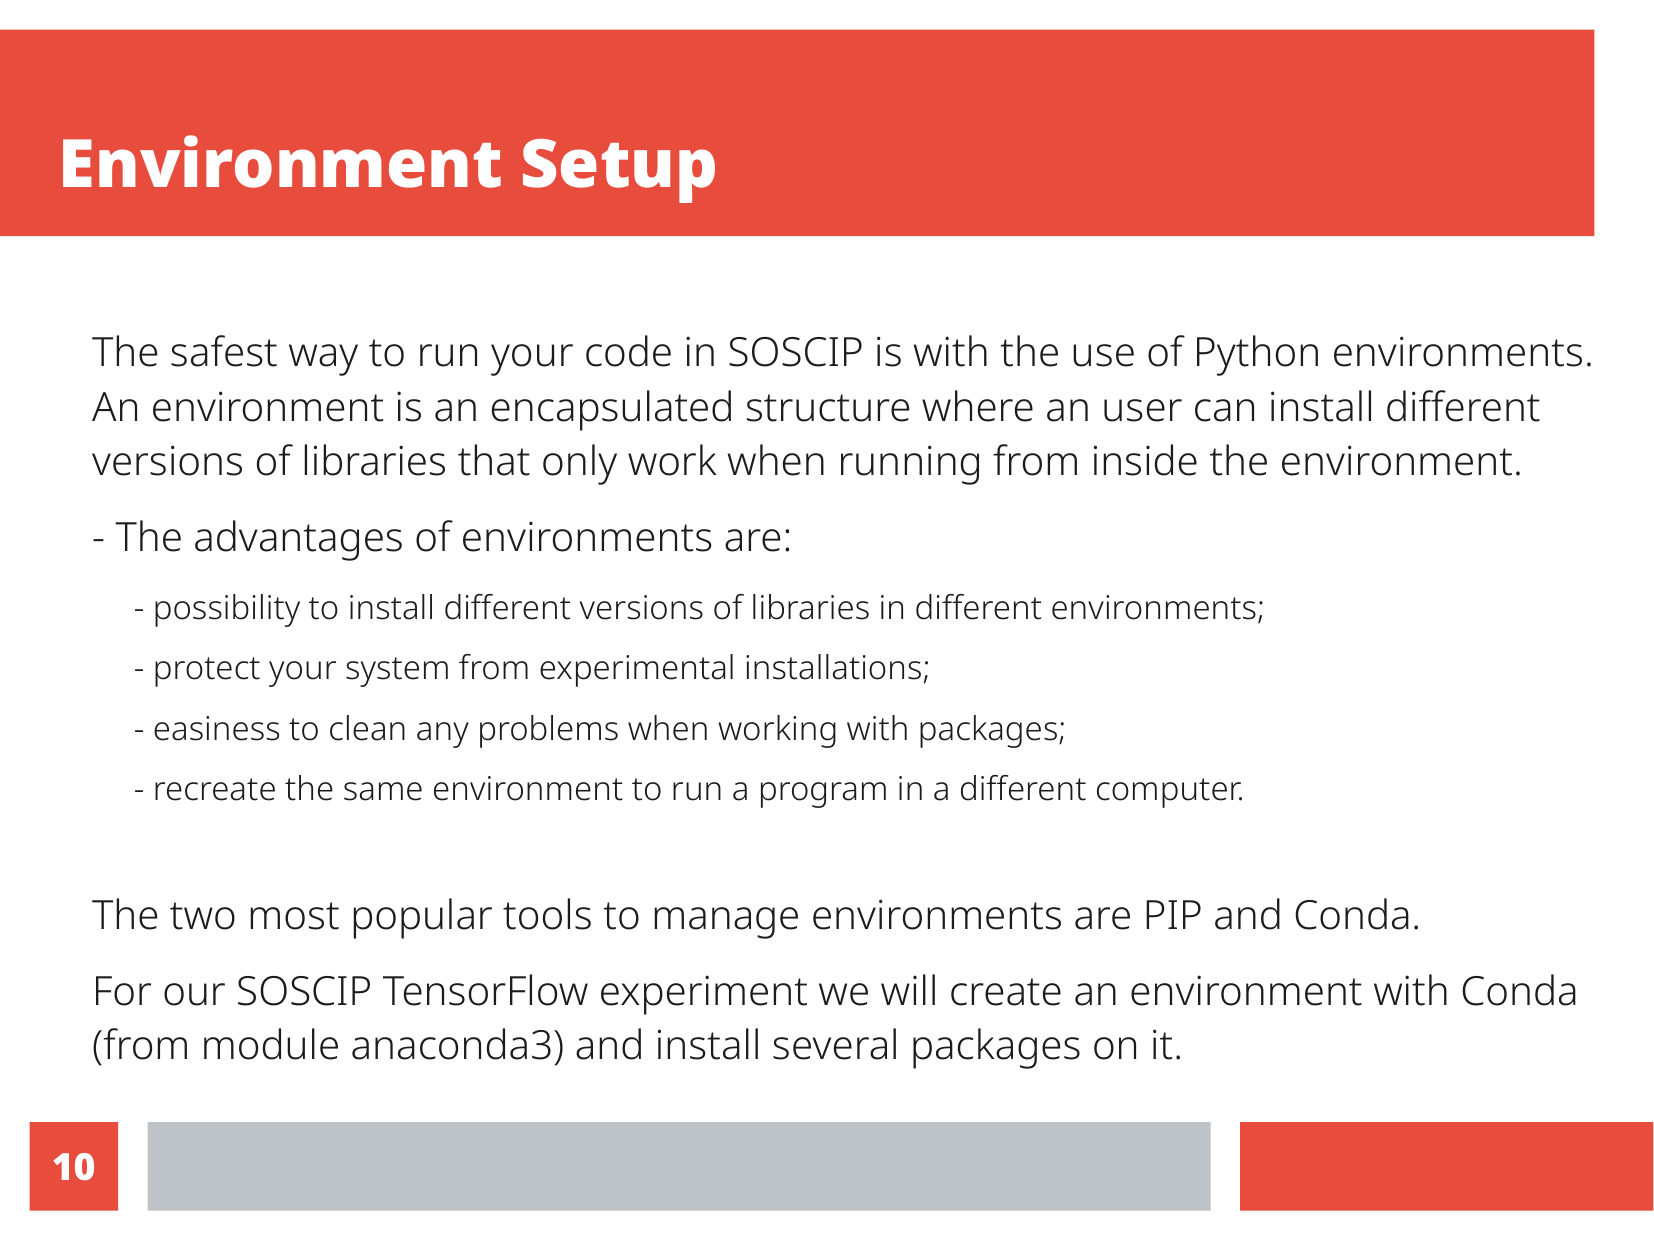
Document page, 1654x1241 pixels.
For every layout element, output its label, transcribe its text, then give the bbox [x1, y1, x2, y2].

list The safest way to run your code in SOSCIP is with the use of Python environments. An environment is an encapsulated structure where an user can install different versions of libraries that only work when running from inside the environment. - The advantages of environments are: - possibility to install different versions of libraries in different environments; - protect your system from experimental installations; - easiness to clean any problems when working with packages; - recreate the same environment to run a program in a different computer. The two most popular tools to manage environments are PIP and Conda. For our SOSCIP TensorFlow experiment we will create an environment with Conda (from module anaconda3) and install several packages on it. [50, 323, 1601, 1091]
title Environment Setup [59, 59, 1595, 207]
